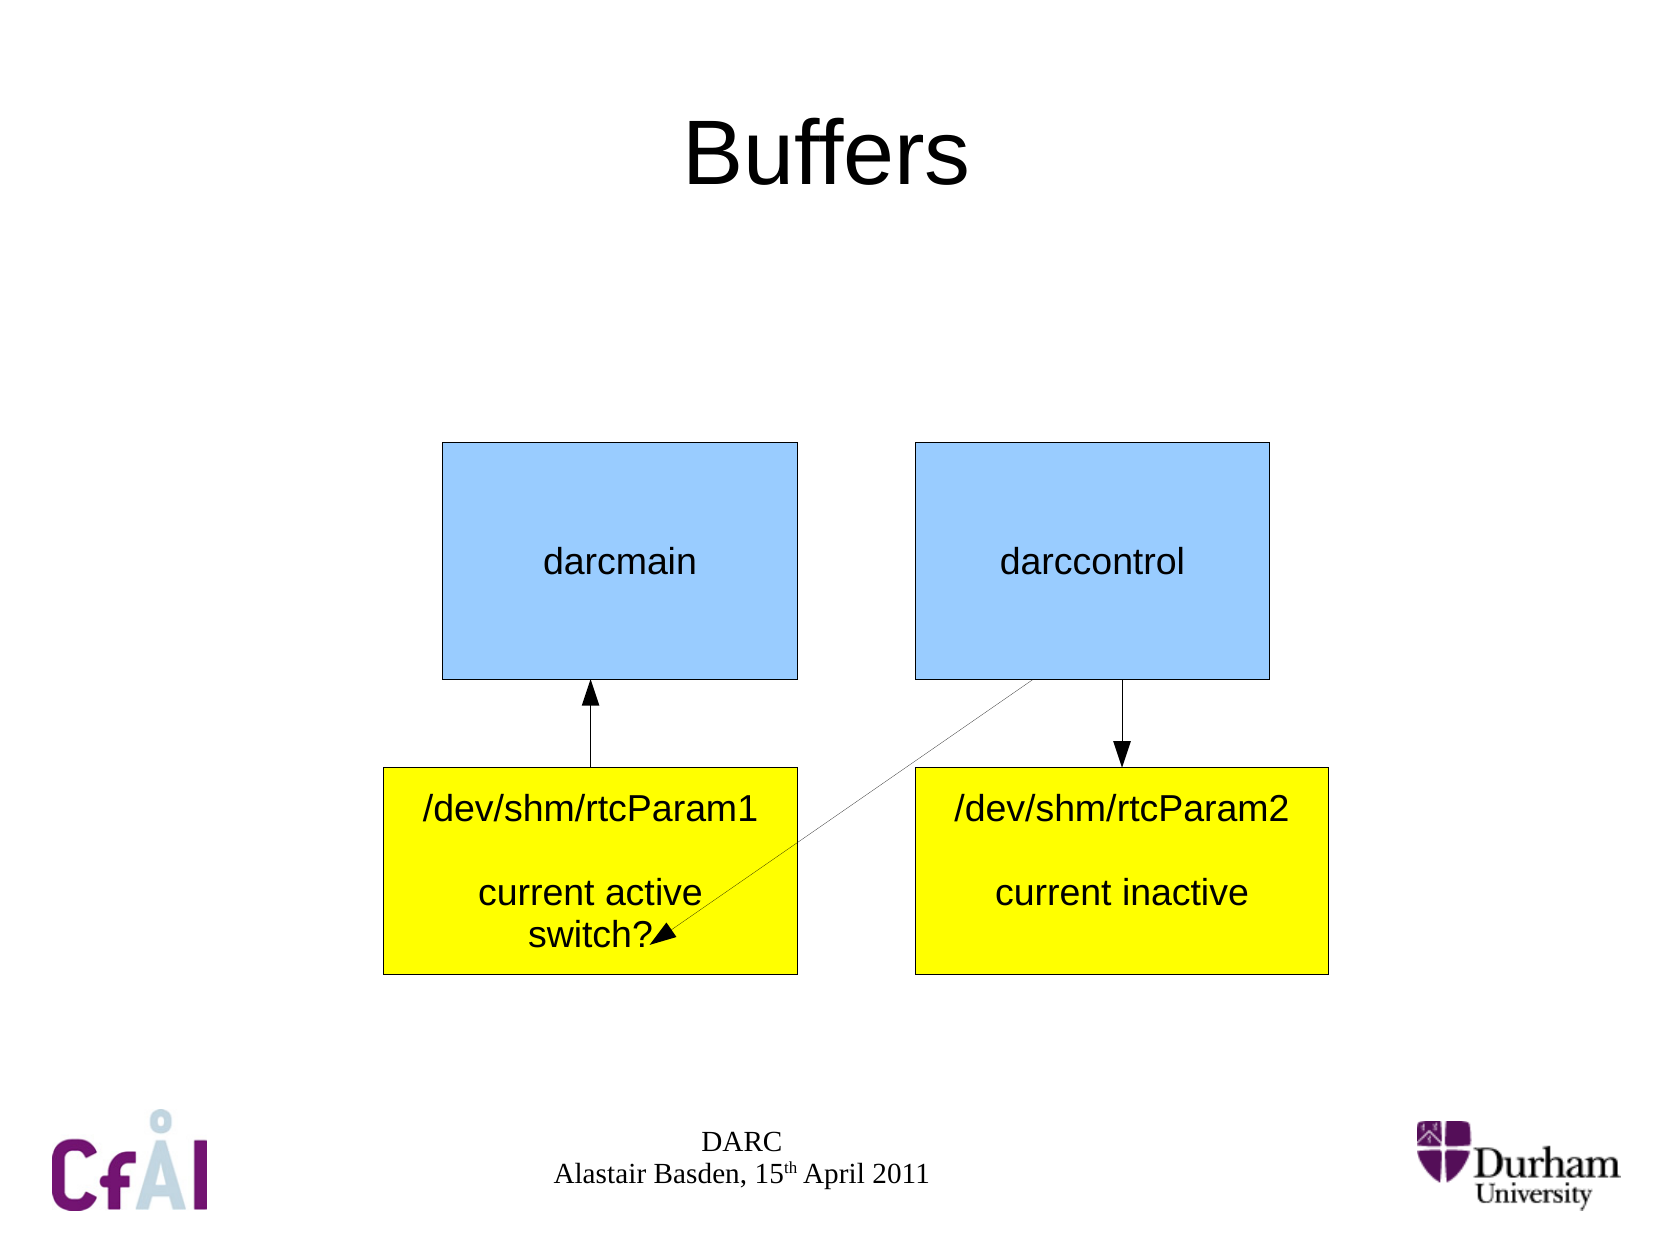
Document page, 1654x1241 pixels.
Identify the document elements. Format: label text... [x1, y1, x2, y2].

text_box darccontrol [915, 442, 1270, 680]
picture [52, 1109, 207, 1211]
text_box /dev/shm/rtcParam2 current inactive [915, 767, 1329, 975]
text_box /dev/shm/rtcParam1 current active switch? [383, 767, 798, 975]
title Buffers [82, 56, 1571, 250]
text_box darcmain [442, 442, 798, 680]
picture [1417, 1121, 1621, 1211]
